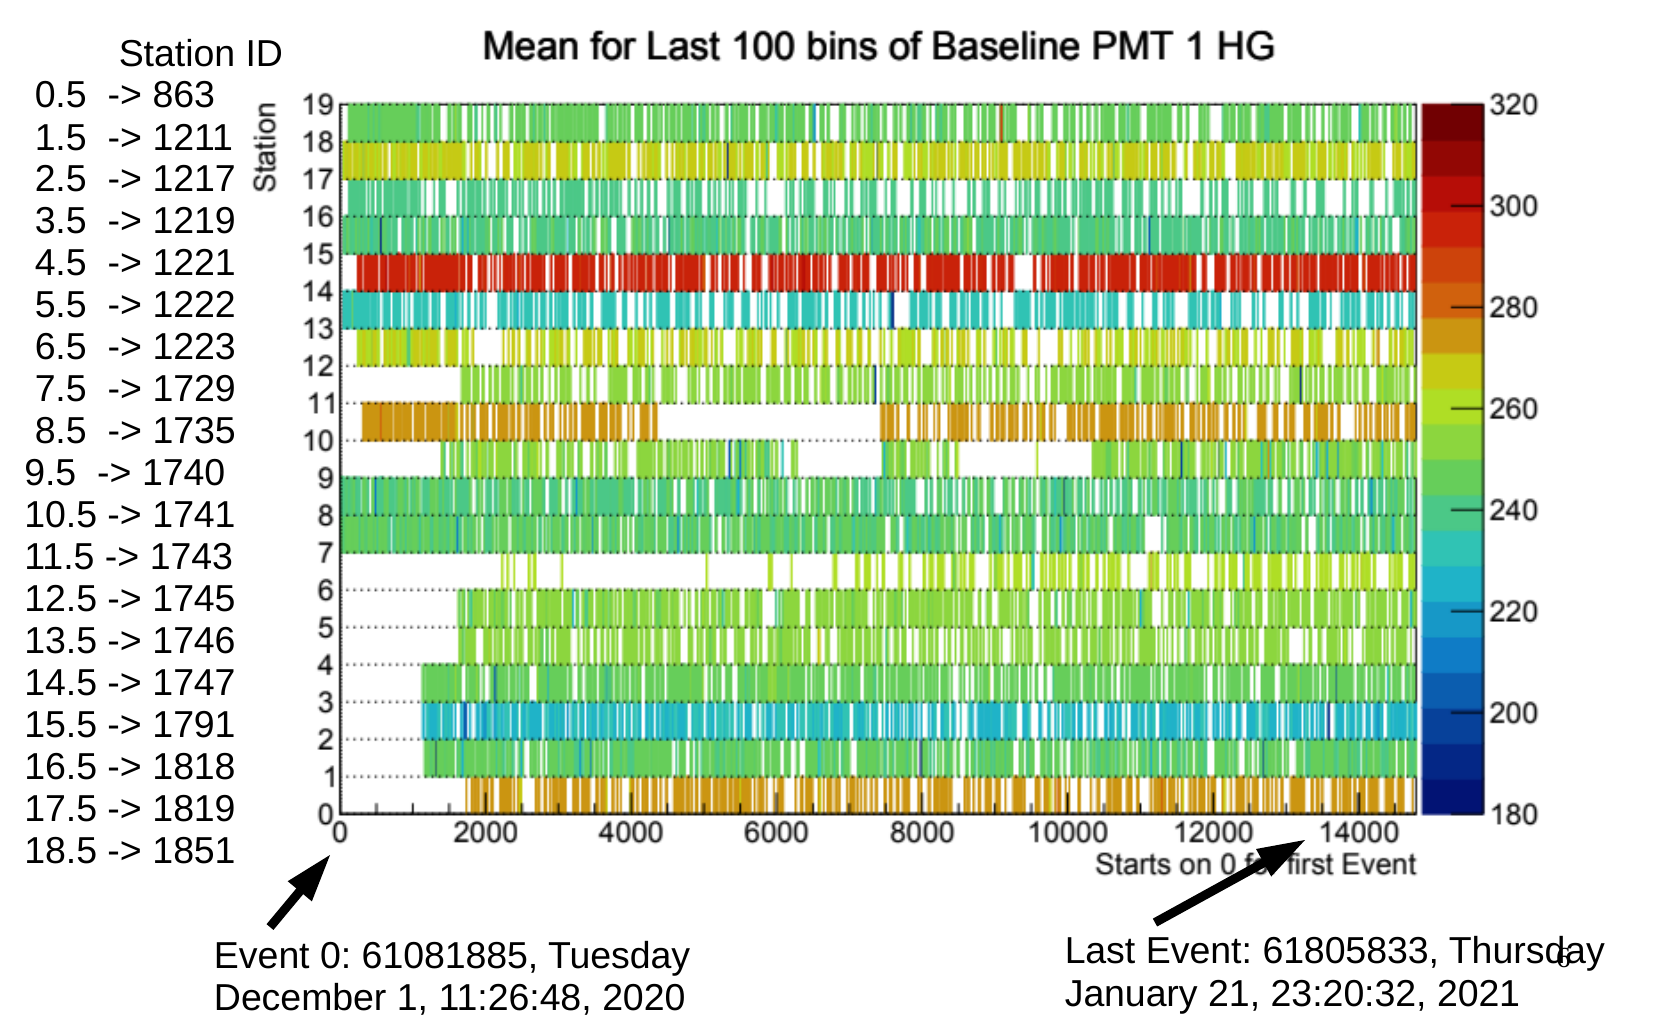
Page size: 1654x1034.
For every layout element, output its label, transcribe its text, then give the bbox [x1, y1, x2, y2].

picture [206, 17, 1551, 903]
text_box Station ID 0.5 -> 863 1.5 -> 1211 2.5 -> 1217 3.5 -> 1219 4.5 -> 1221 5.5 -> 1222 6.5 -> 1223 7.5 -> 1729 8.5 -> 1735 9.5 -> 1740 10.5 -> 1741 11.5 -> 1743 12.5 -> 1745 13.5 -> 1746 14.5 -> 1747 15.5 -> 1791 16.5 -> 1818 17.5 -> 1819 18.5 -> 1851 [9, 24, 310, 922]
text_box Event 0: 61081885, Tuesday December 1, 11:26:48, 2020 [199, 927, 785, 1026]
text_box Last Event: 61805833, Thursday January 21, 23:20:32, 2021 [1050, 922, 1636, 1022]
